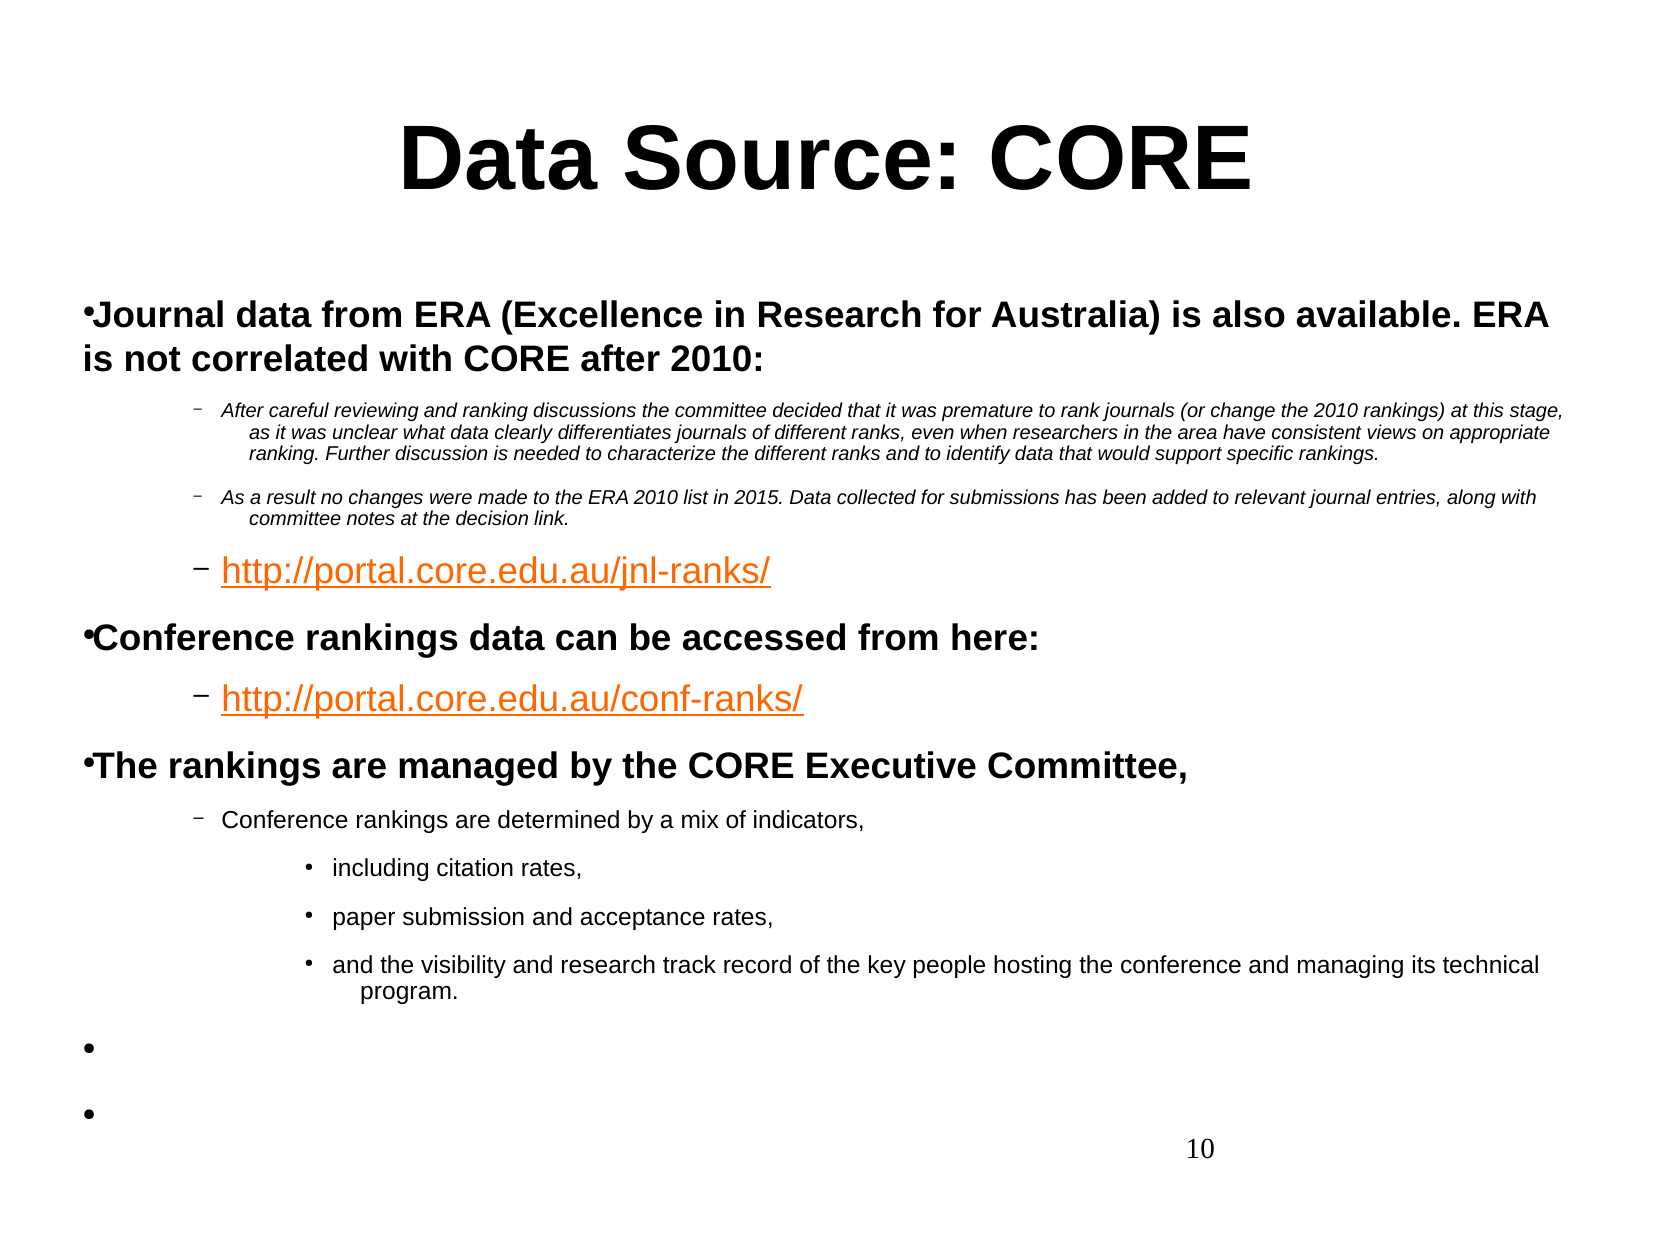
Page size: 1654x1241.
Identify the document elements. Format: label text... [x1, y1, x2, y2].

text_box [1185, 1129, 1571, 1216]
title Data Source: CORE [82, 49, 1571, 257]
list Journal data from ERA (Excellence in Research for Australia) is also available. ERA is not correlated with CORE after 2010: After careful reviewing and ranking discussions the committee decided that it was premature to rank journals (or change the 2010 rankings) at this stage, as it was unclear what data clearly differentiates journals of different ranks, even when researchers in the area have consistent views on appropriate ranking. Further discussion is needed to characterize the different ranks and to identify data that would support specific rankings. As a result no changes were made to the ERA 2010 list in 2015. Data collected for submissions has been added to relevant journal entries, along with committee notes at the decision link. http://portal.core.edu.au/jnl-ranks/ Conference rankings data can be accessed from here: http://portal.core.edu.au/conf-ranks/ The rankings are managed by the CORE Executive Committee, Conference rankings are determined by a mix of indicators, including citation rates, paper submission and acceptance rates, and the visibility and research track record of the key people hosting the conference and managing its technical program. [82, 290, 1571, 1010]
